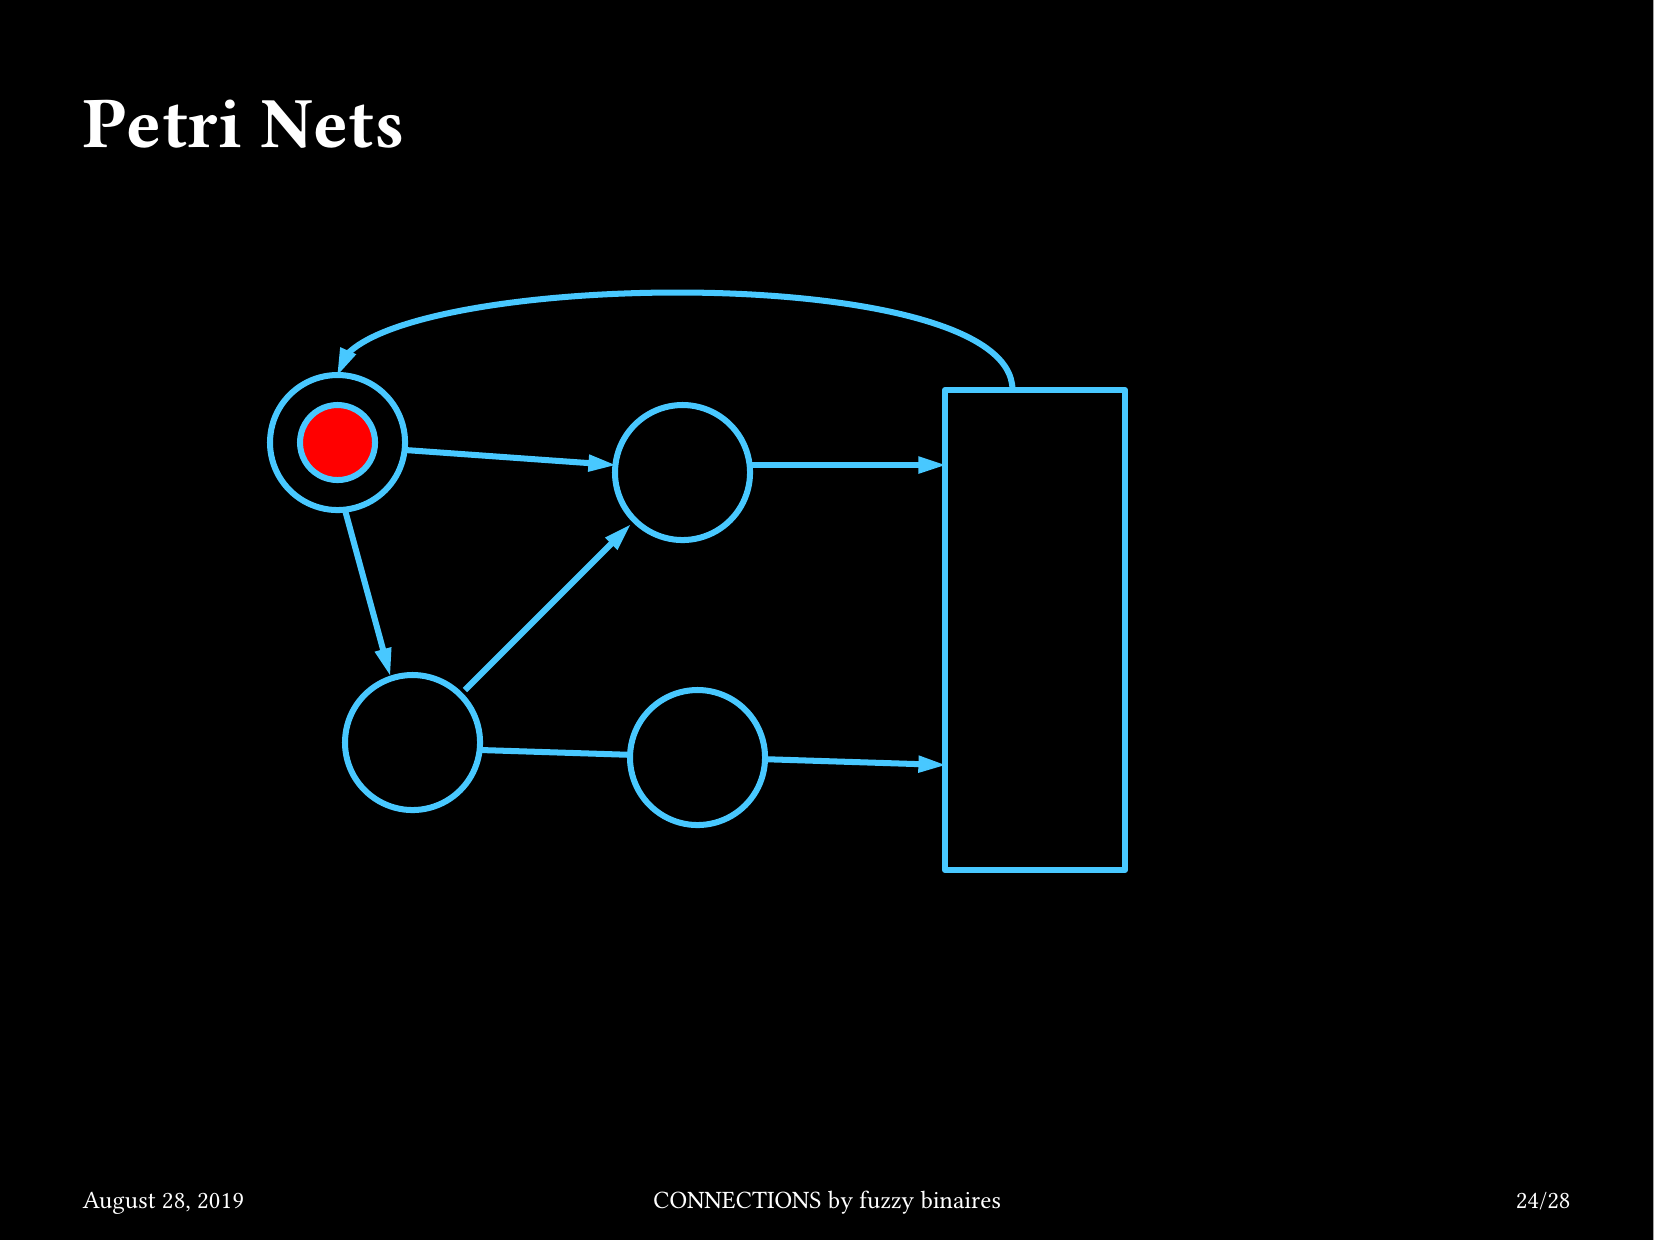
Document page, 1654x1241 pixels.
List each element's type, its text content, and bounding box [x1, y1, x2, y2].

text_box [345, 675, 481, 811]
text_box [630, 690, 766, 826]
text_box [945, 390, 1126, 871]
text_box [615, 405, 751, 541]
text_box [270, 375, 406, 511]
title Petri Nets [82, 49, 1571, 200]
